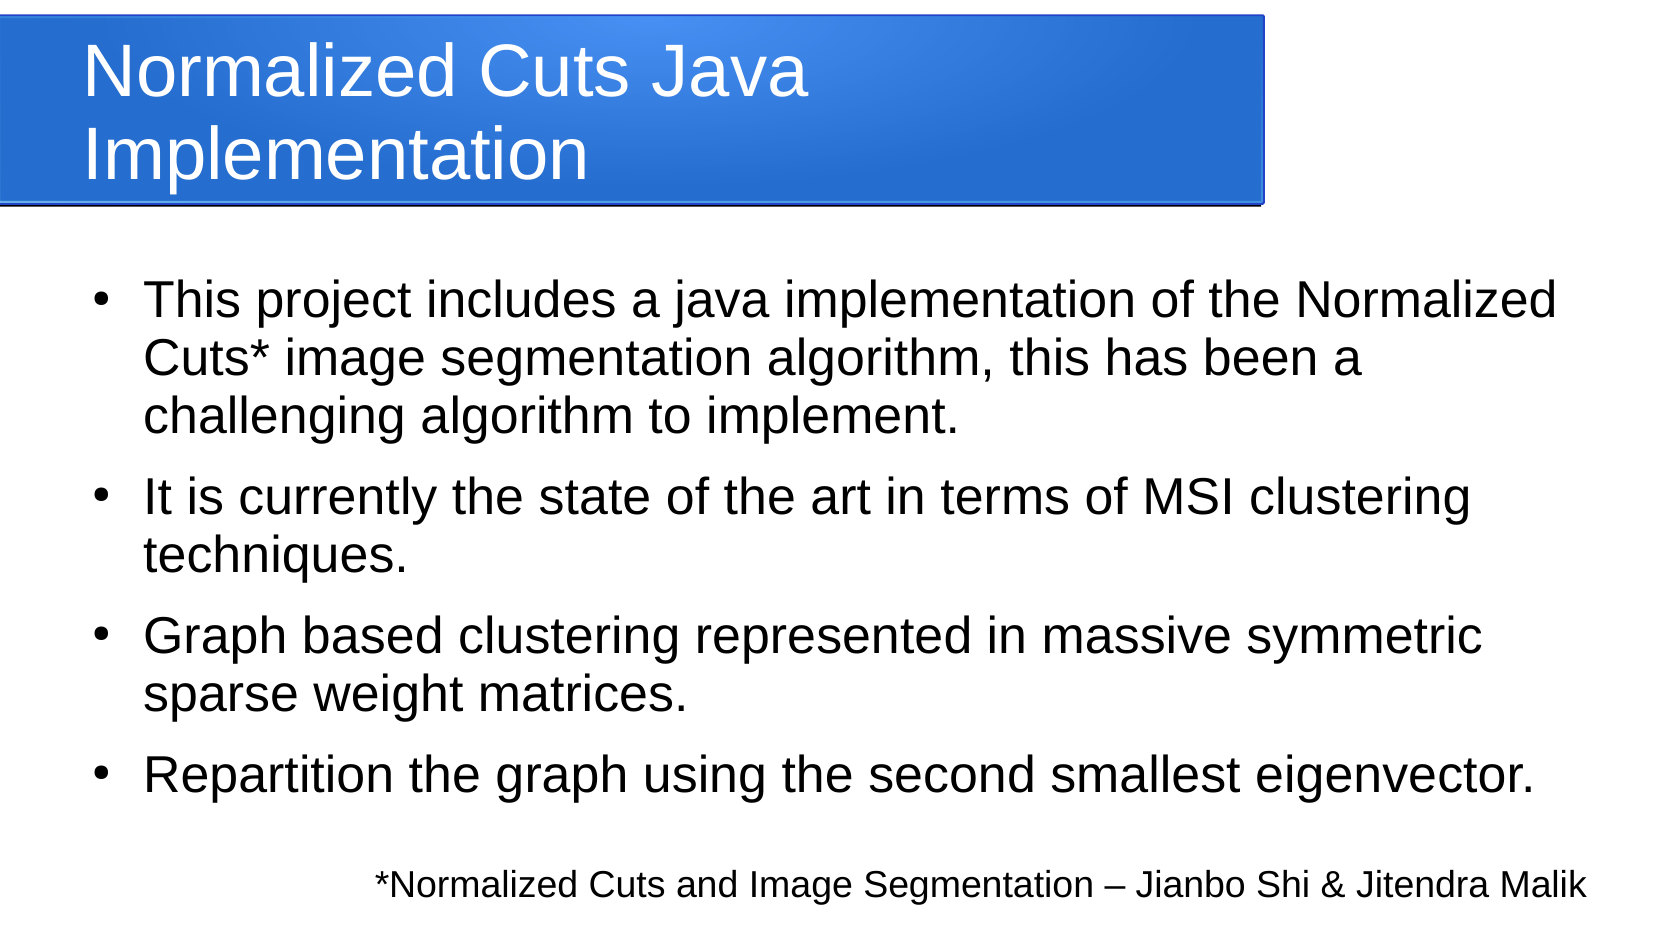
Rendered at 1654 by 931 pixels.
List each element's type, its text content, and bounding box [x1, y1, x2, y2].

list This project includes a java implementation of the Normalized Cuts* image segmentation algorithm, this has been a challenging algorithm to implement. It is currently the state of the art in terms of MSI clustering techniques. Graph based clustering represented in massive symmetric sparse weight matrices. Repartition the graph using the second smallest eigenvector. [75, 270, 1564, 811]
title Normalized Cuts Java Implementation [82, 29, 1235, 196]
text_box *Normalized Cuts and Image Segmentation – Jianbo Shi & Jitendra Malik [360, 856, 1654, 916]
